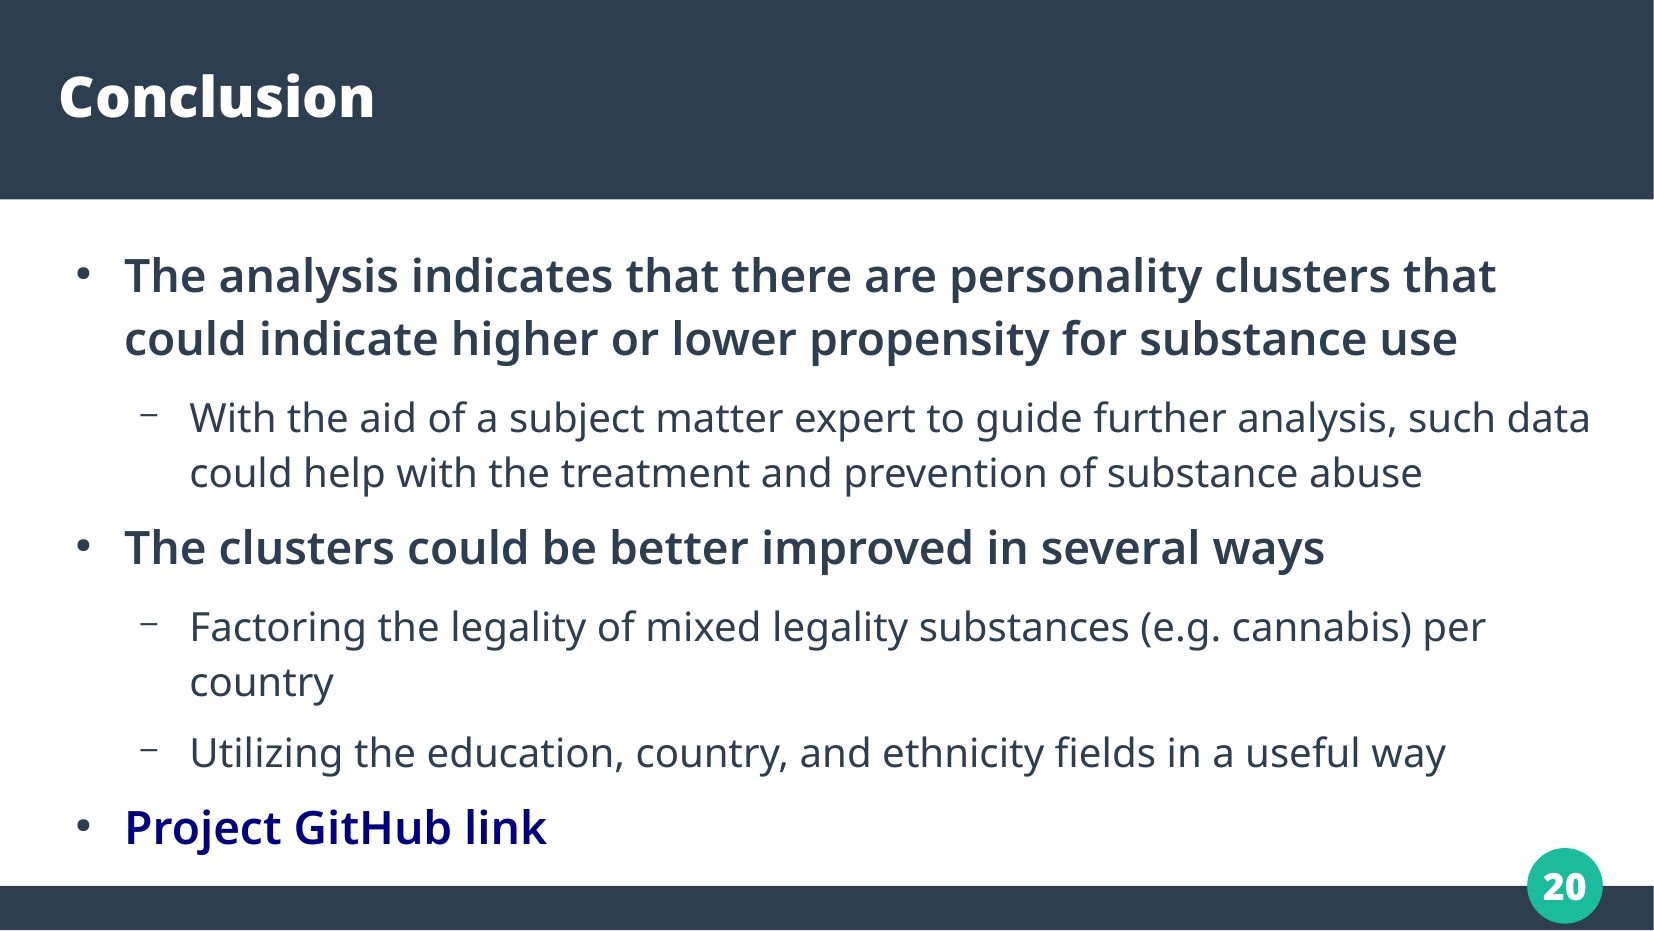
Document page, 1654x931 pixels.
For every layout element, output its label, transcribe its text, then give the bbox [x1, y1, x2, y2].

title Conclusion [59, 37, 1595, 155]
list The analysis indicates that there are personality clusters that could indicate higher or lower propensity for substance use With the aid of a subject matter expert to guide further analysis, such data could help with the treatment and prevention of substance abuse The clusters could be better improved in several ways Factoring the legality of mixed legality substances (e.g. cannabis) per country Utilizing the education, country, and ethnicity fields in a useful way Project GitHub link [59, 243, 1595, 864]
